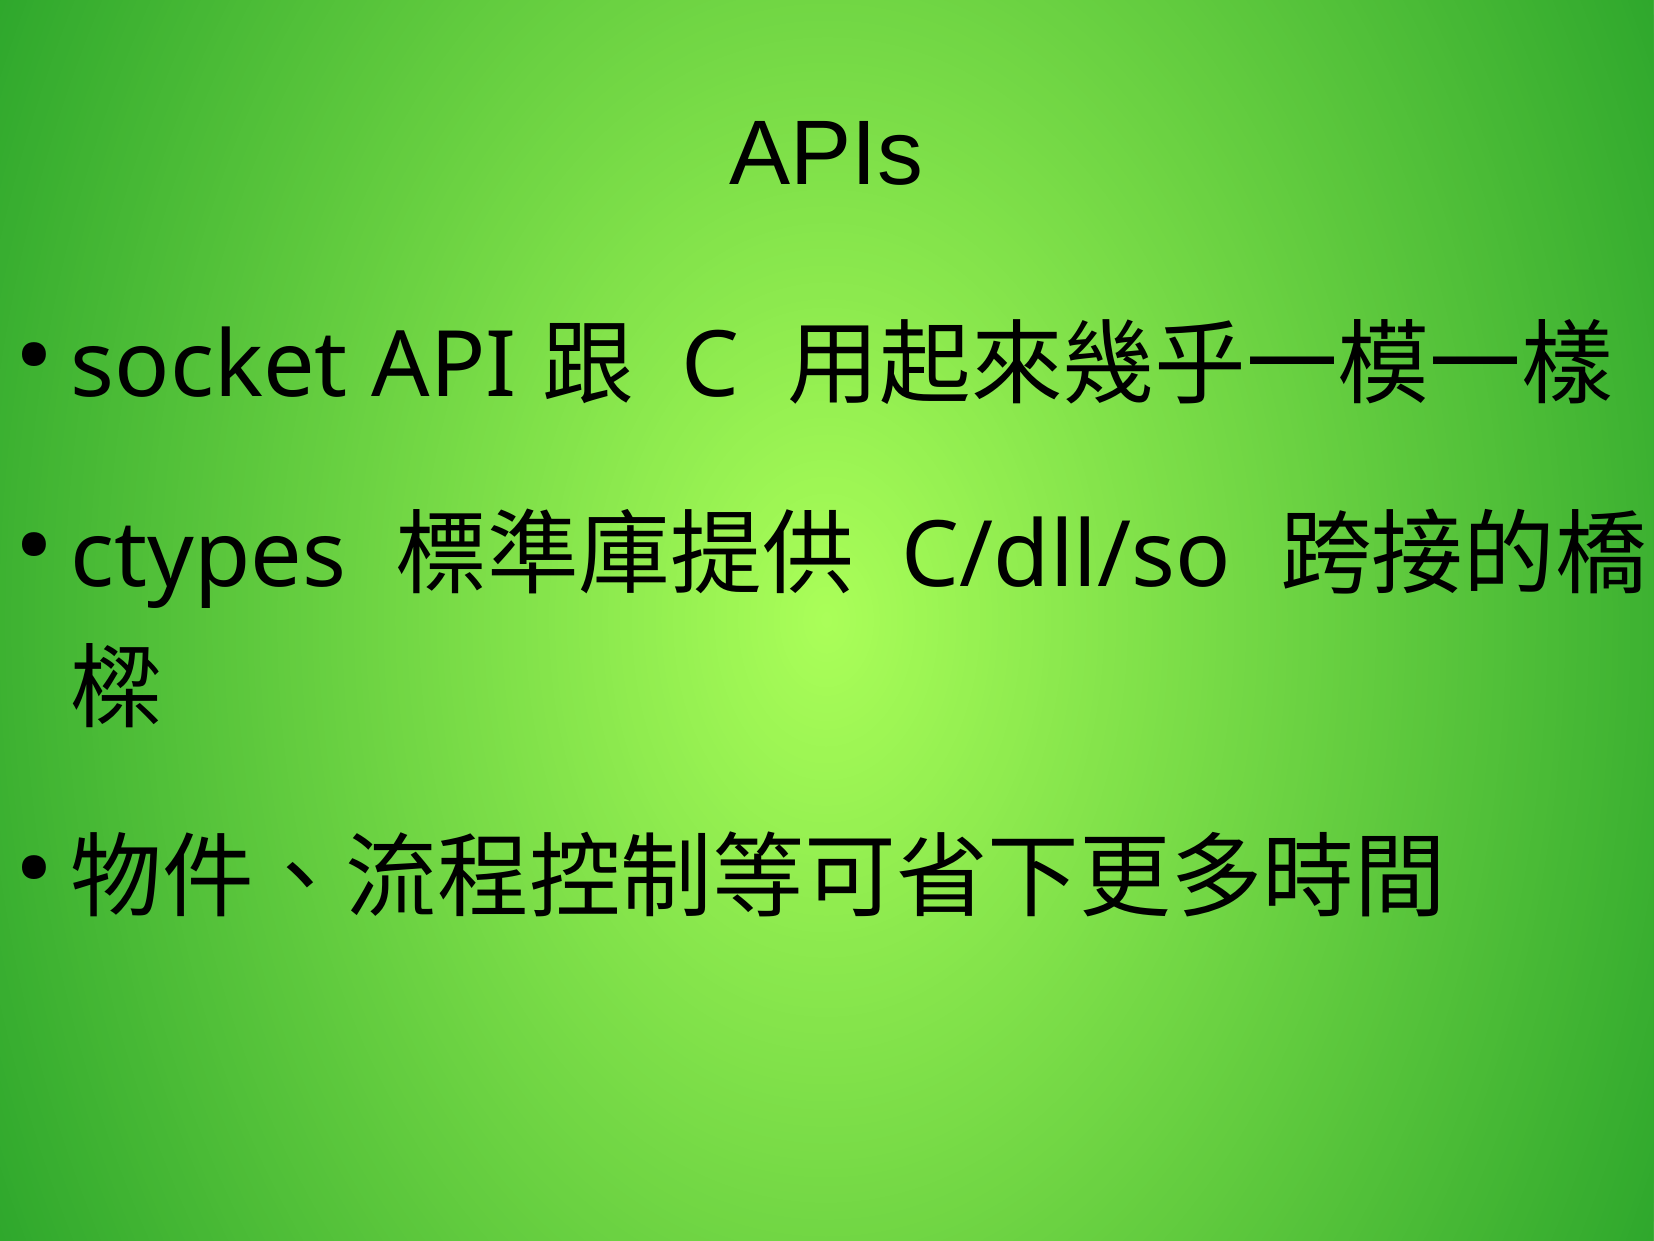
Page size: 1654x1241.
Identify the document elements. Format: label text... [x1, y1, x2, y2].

list socket API跟 C 用起來幾乎一模一樣 ctypes 標準庫提供 C/dll/so 跨接的橋樑 物件、流程控制等可省下更多時間 [0, 290, 1654, 1010]
title APIs [82, 49, 1571, 257]
